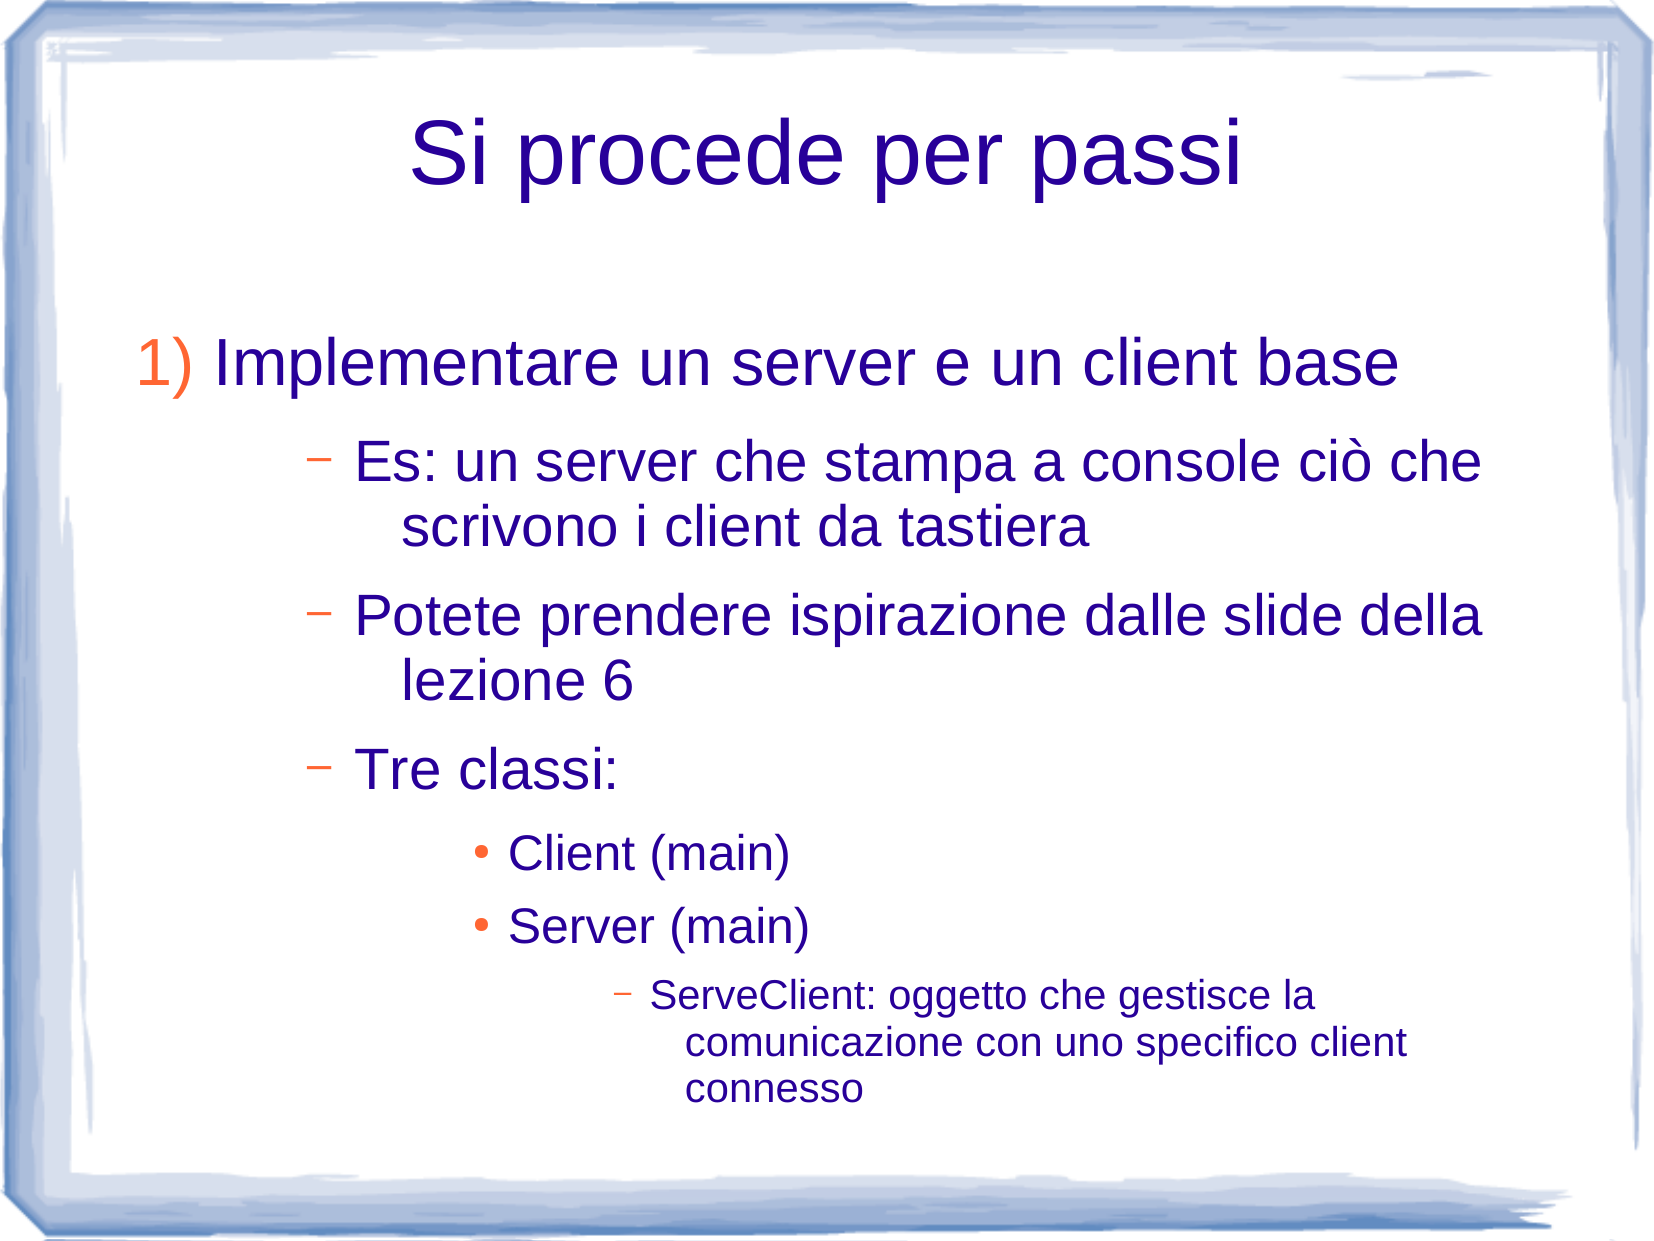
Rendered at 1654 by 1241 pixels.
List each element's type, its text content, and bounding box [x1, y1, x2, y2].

title Si procede per passi [82, 49, 1571, 257]
list Implementare un server e un client base Es: un server che stampa a console ciò che scrivono i client da tastiera Potete prendere ispirazione dalle slide della lezione 6 Tre classi: Client (main) Server (main) ServeClient: oggetto che gestisce la comunicazione con uno specifico client connesso [118, 324, 1571, 1198]
picture [0, 0, 1654, 1241]
